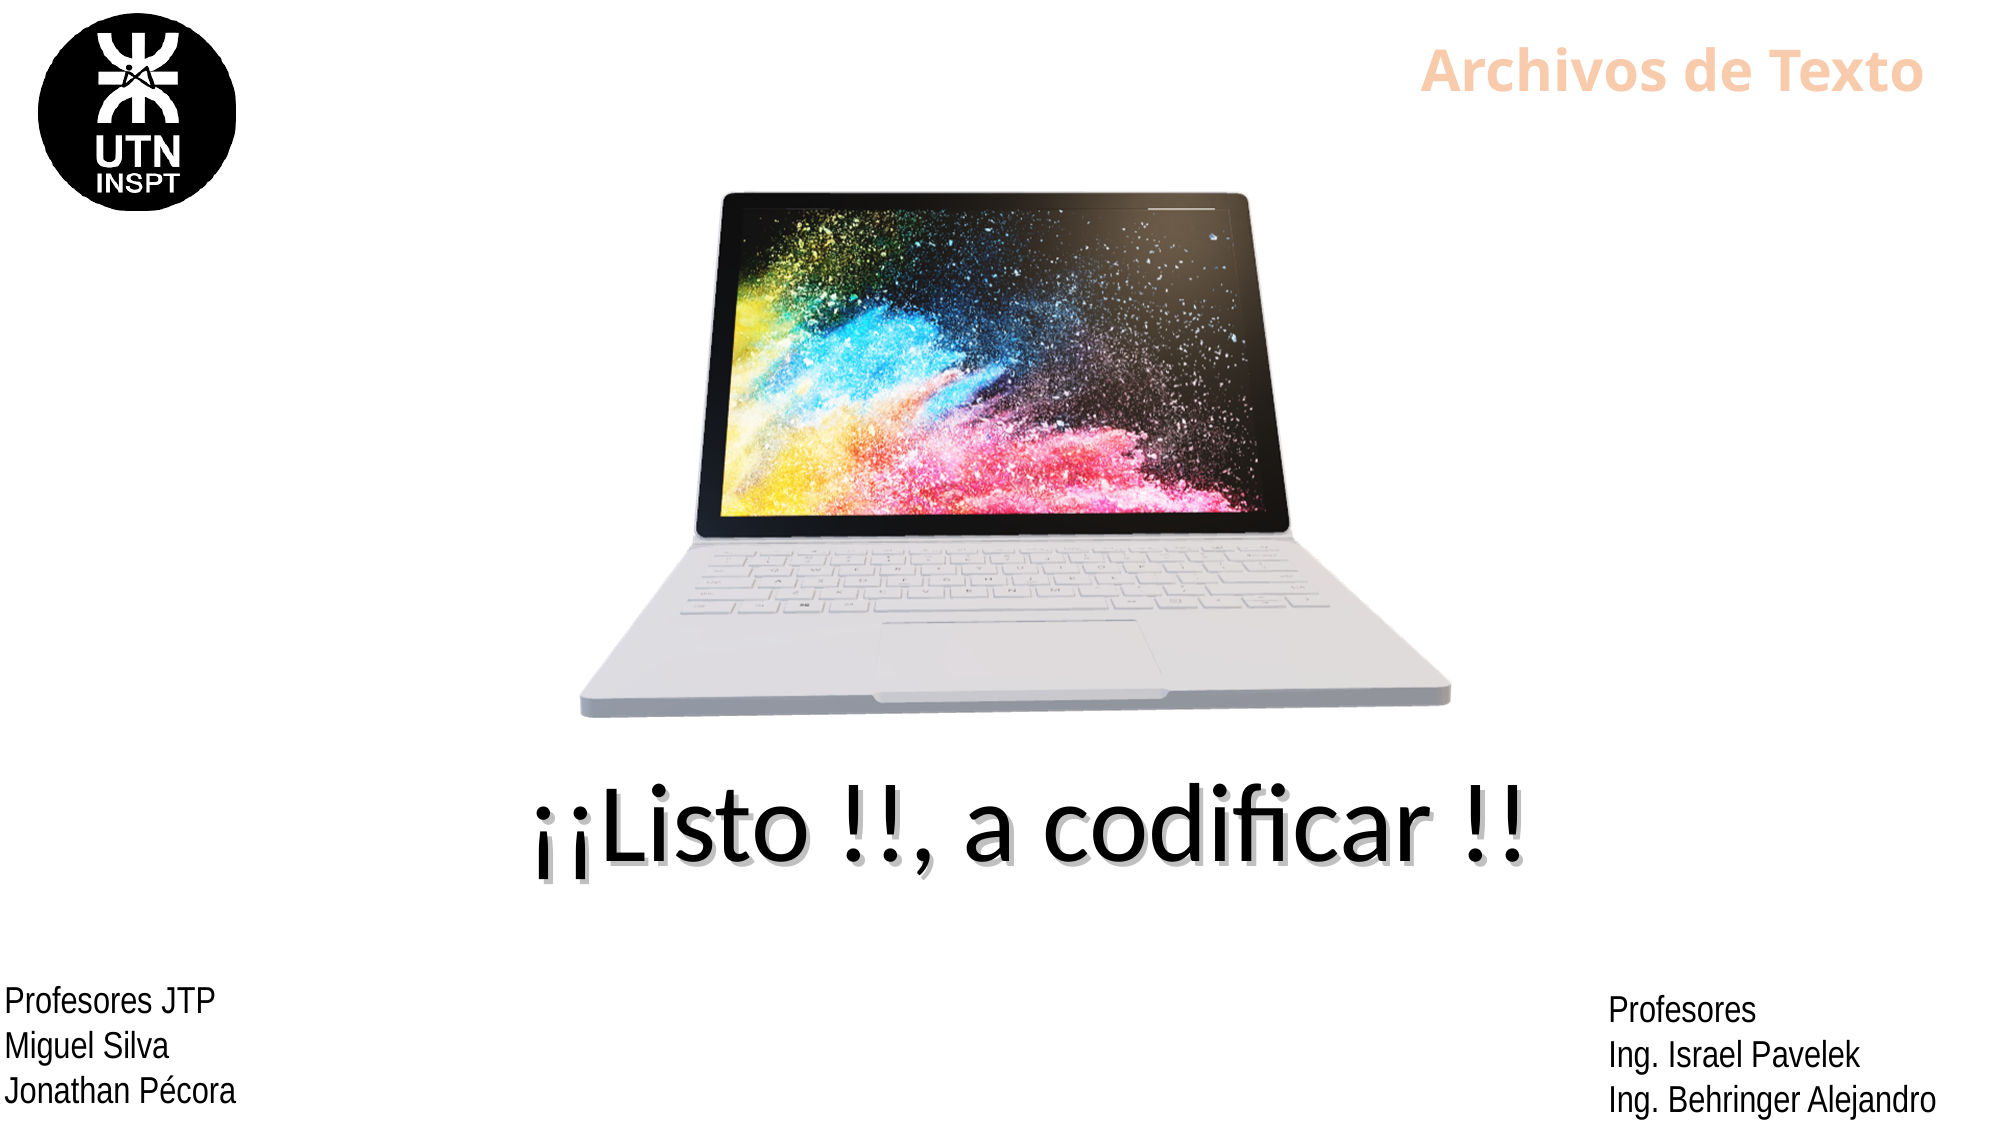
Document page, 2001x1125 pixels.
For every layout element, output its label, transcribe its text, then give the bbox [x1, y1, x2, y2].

text_box Profesores Ing. Israel Pavelek Ing. Behringer Alejandro [1593, 977, 2000, 1125]
picture [542, 53, 1458, 720]
text_box Archivos de Texto [1385, 0, 1962, 112]
text_box Profesores JTP Miguel Silva Jonathan Pécora [0, 968, 414, 1120]
picture [38, 13, 236, 211]
text_box ¡¡Listo !!, a codificar !! [511, 742, 1547, 892]
